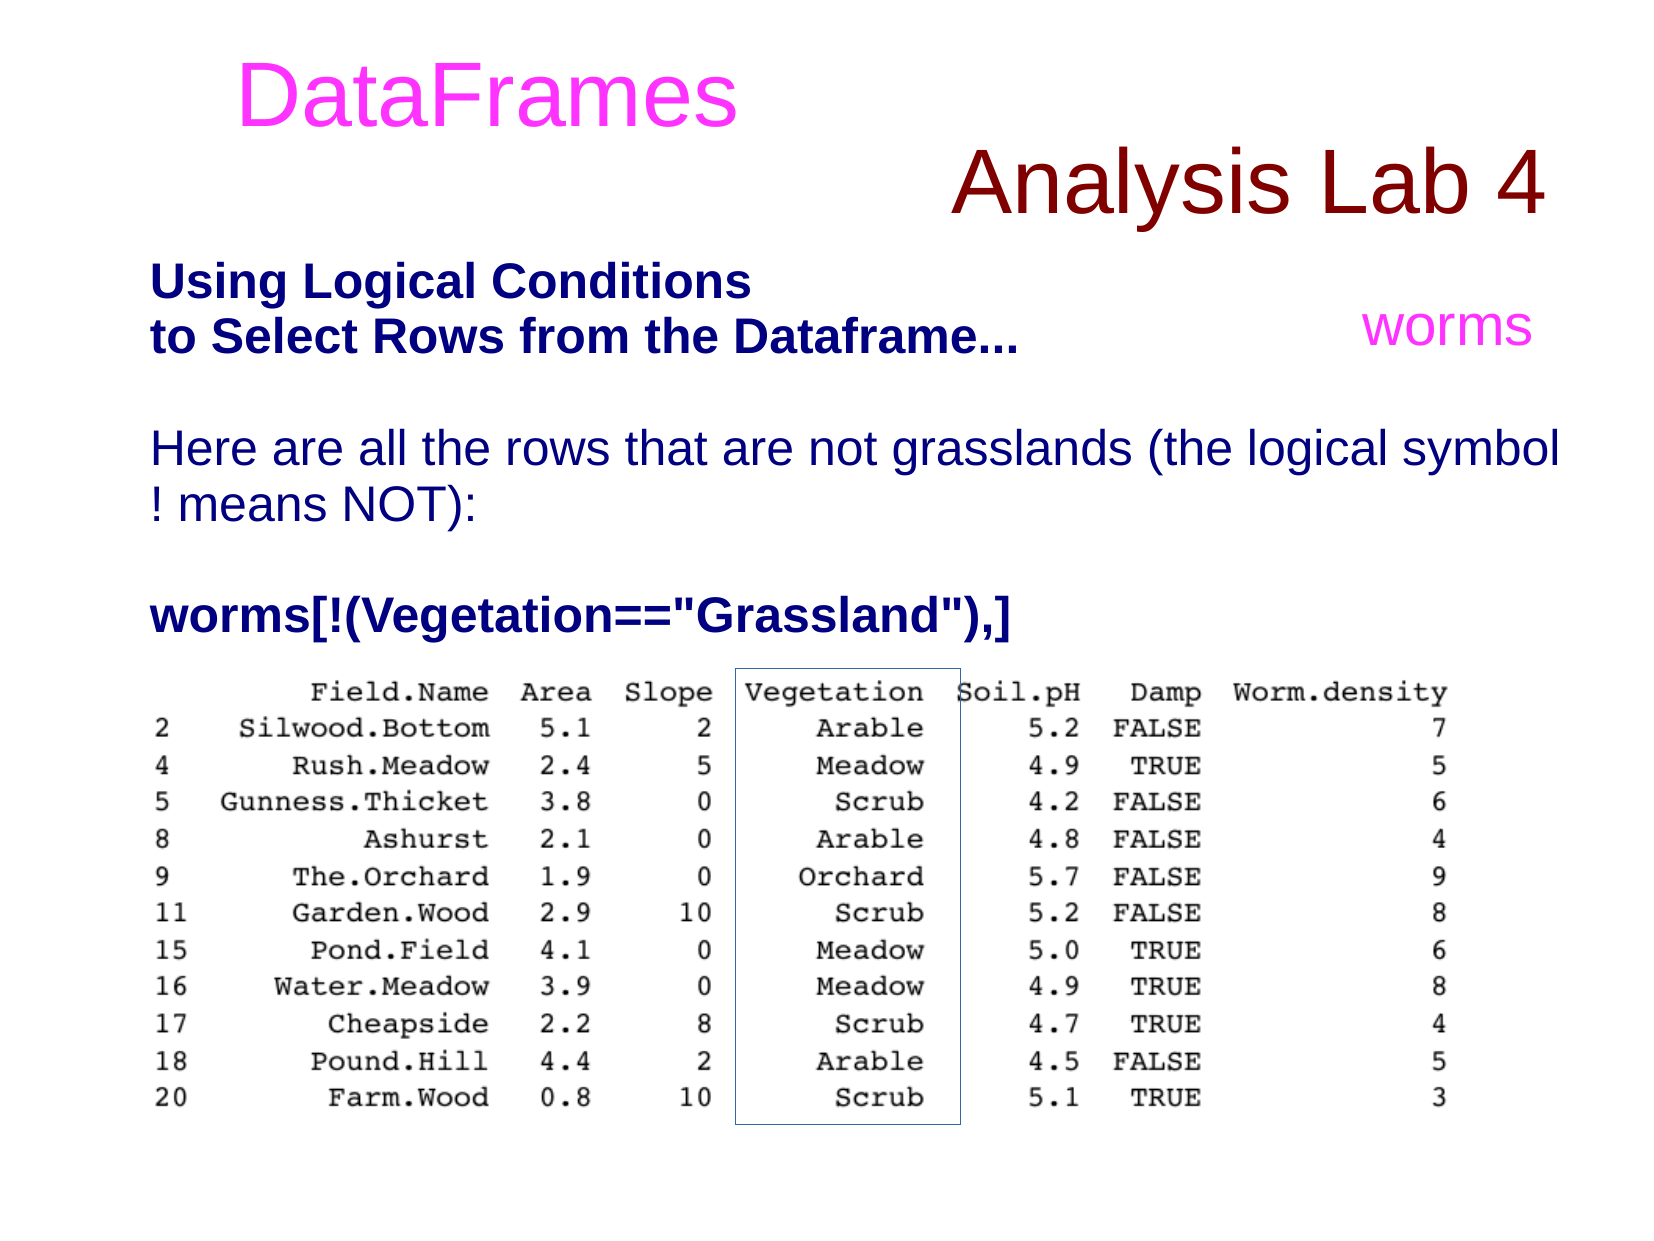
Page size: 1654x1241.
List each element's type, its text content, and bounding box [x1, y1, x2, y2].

text_box Using Logical Conditions to Select Rows from the Dataframe... Here are all the rows that are not grasslands (the logical symbol ! means NOT): worms[!(Vegetation=="Grassland"),] [135, 245, 1591, 1241]
picture [140, 668, 735, 1125]
picture [961, 668, 1476, 1125]
title Analysis Lab 4 [931, 77, 1549, 245]
picture [736, 669, 960, 1124]
text_box DataFrames [45, 36, 931, 346]
